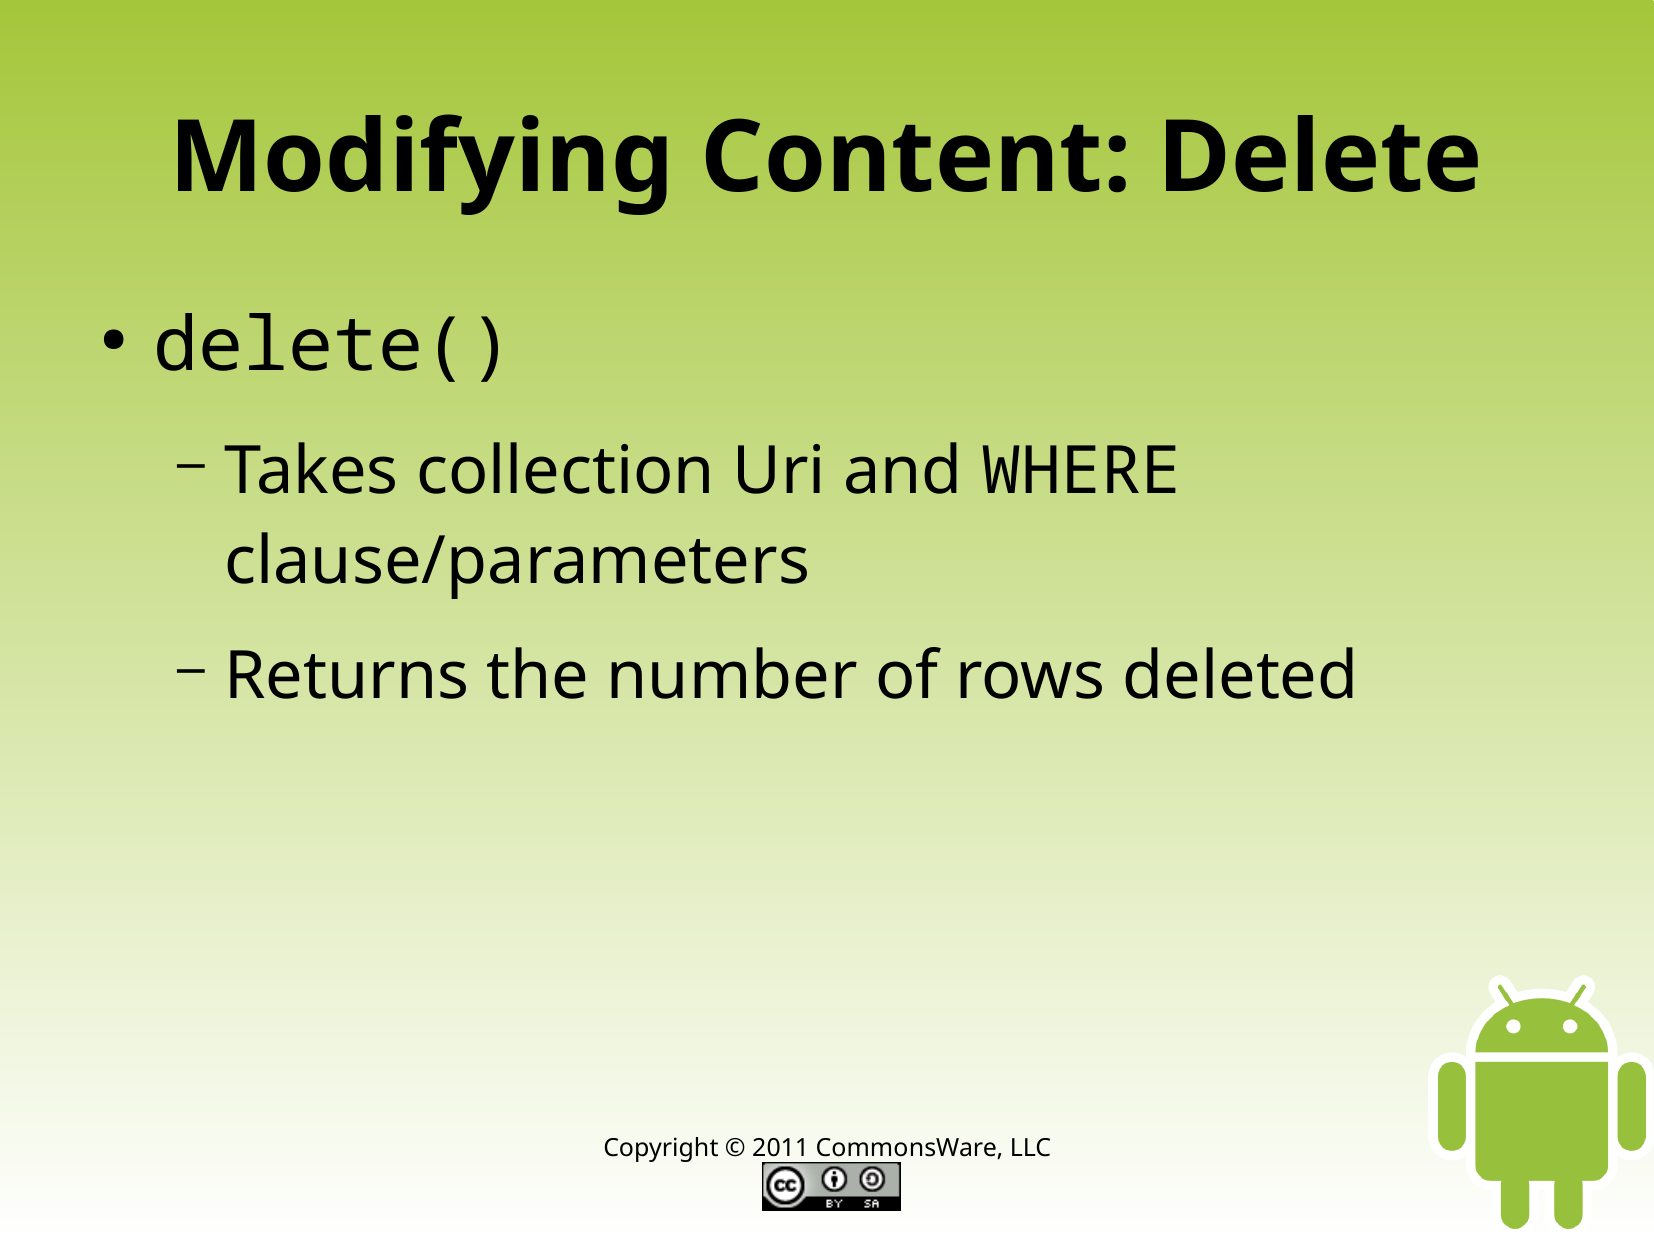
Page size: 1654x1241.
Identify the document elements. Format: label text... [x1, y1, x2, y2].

list delete() Takes collection Uri and WHERE clause/parameters Returns the number of rows deleted [82, 290, 1571, 1109]
title Modifying Content: Delete [82, 49, 1571, 257]
picture [762, 1162, 901, 1211]
picture [1428, 975, 1654, 1238]
